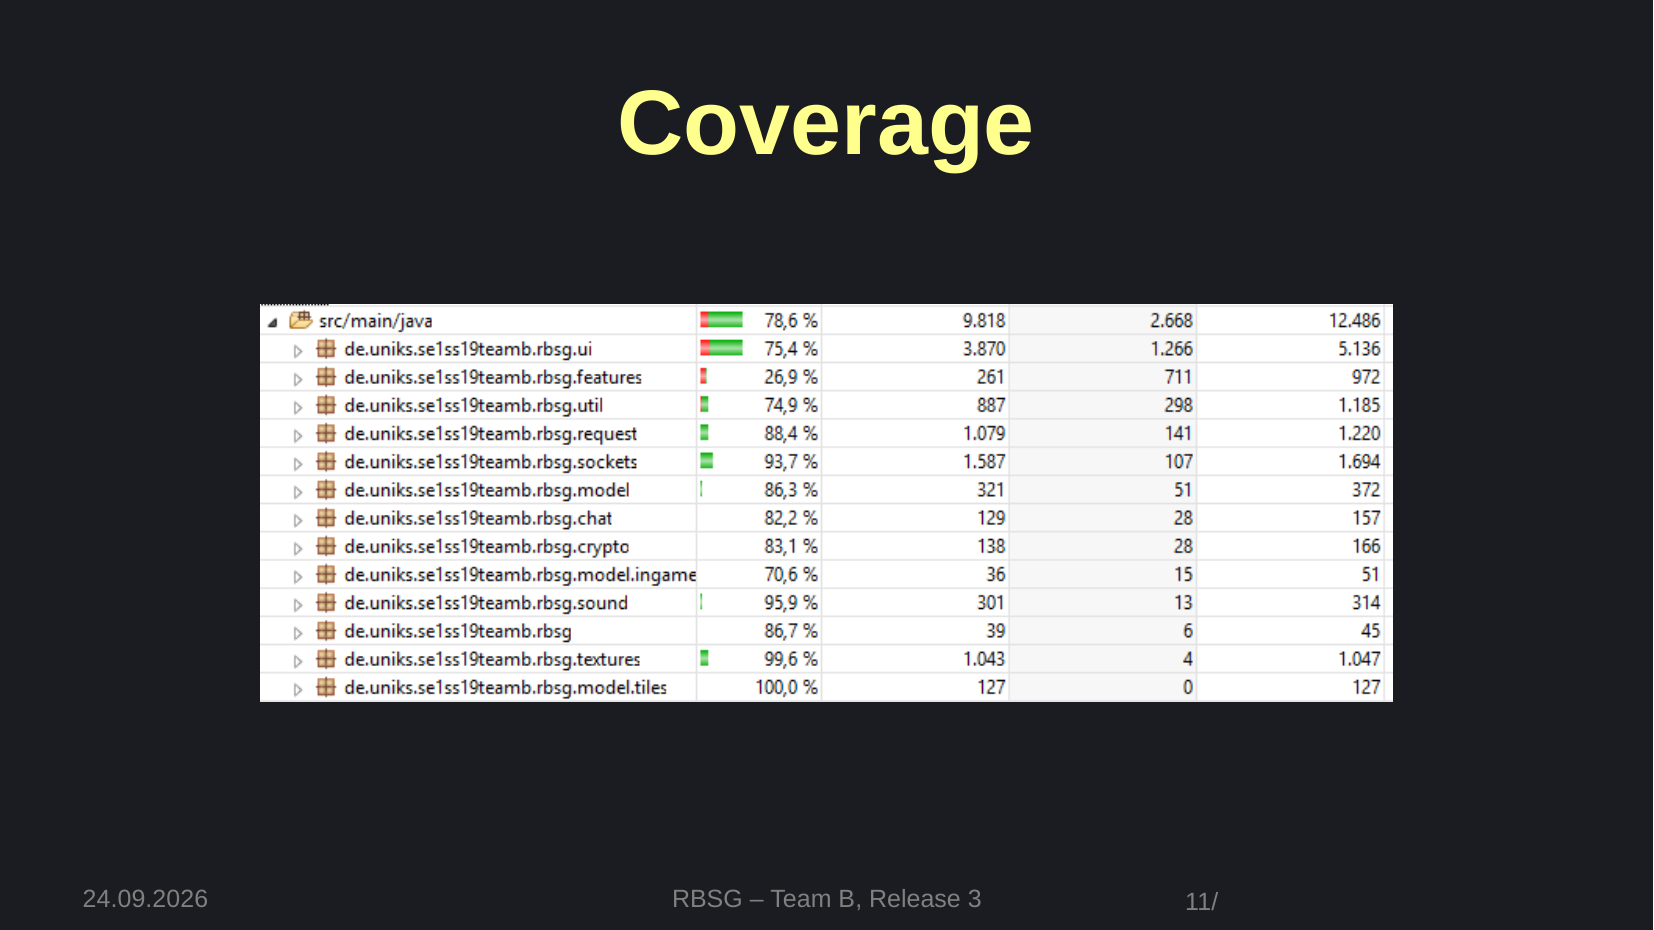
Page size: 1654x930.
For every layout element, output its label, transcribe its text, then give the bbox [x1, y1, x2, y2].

text_box 13.08.2019 [82, 882, 468, 912]
text_box RBSG – Team B, Release 3 [565, 882, 1090, 912]
text_box / [1185, 885, 1571, 912]
title Coverage [82, 61, 1571, 174]
picture [260, 304, 1393, 702]
